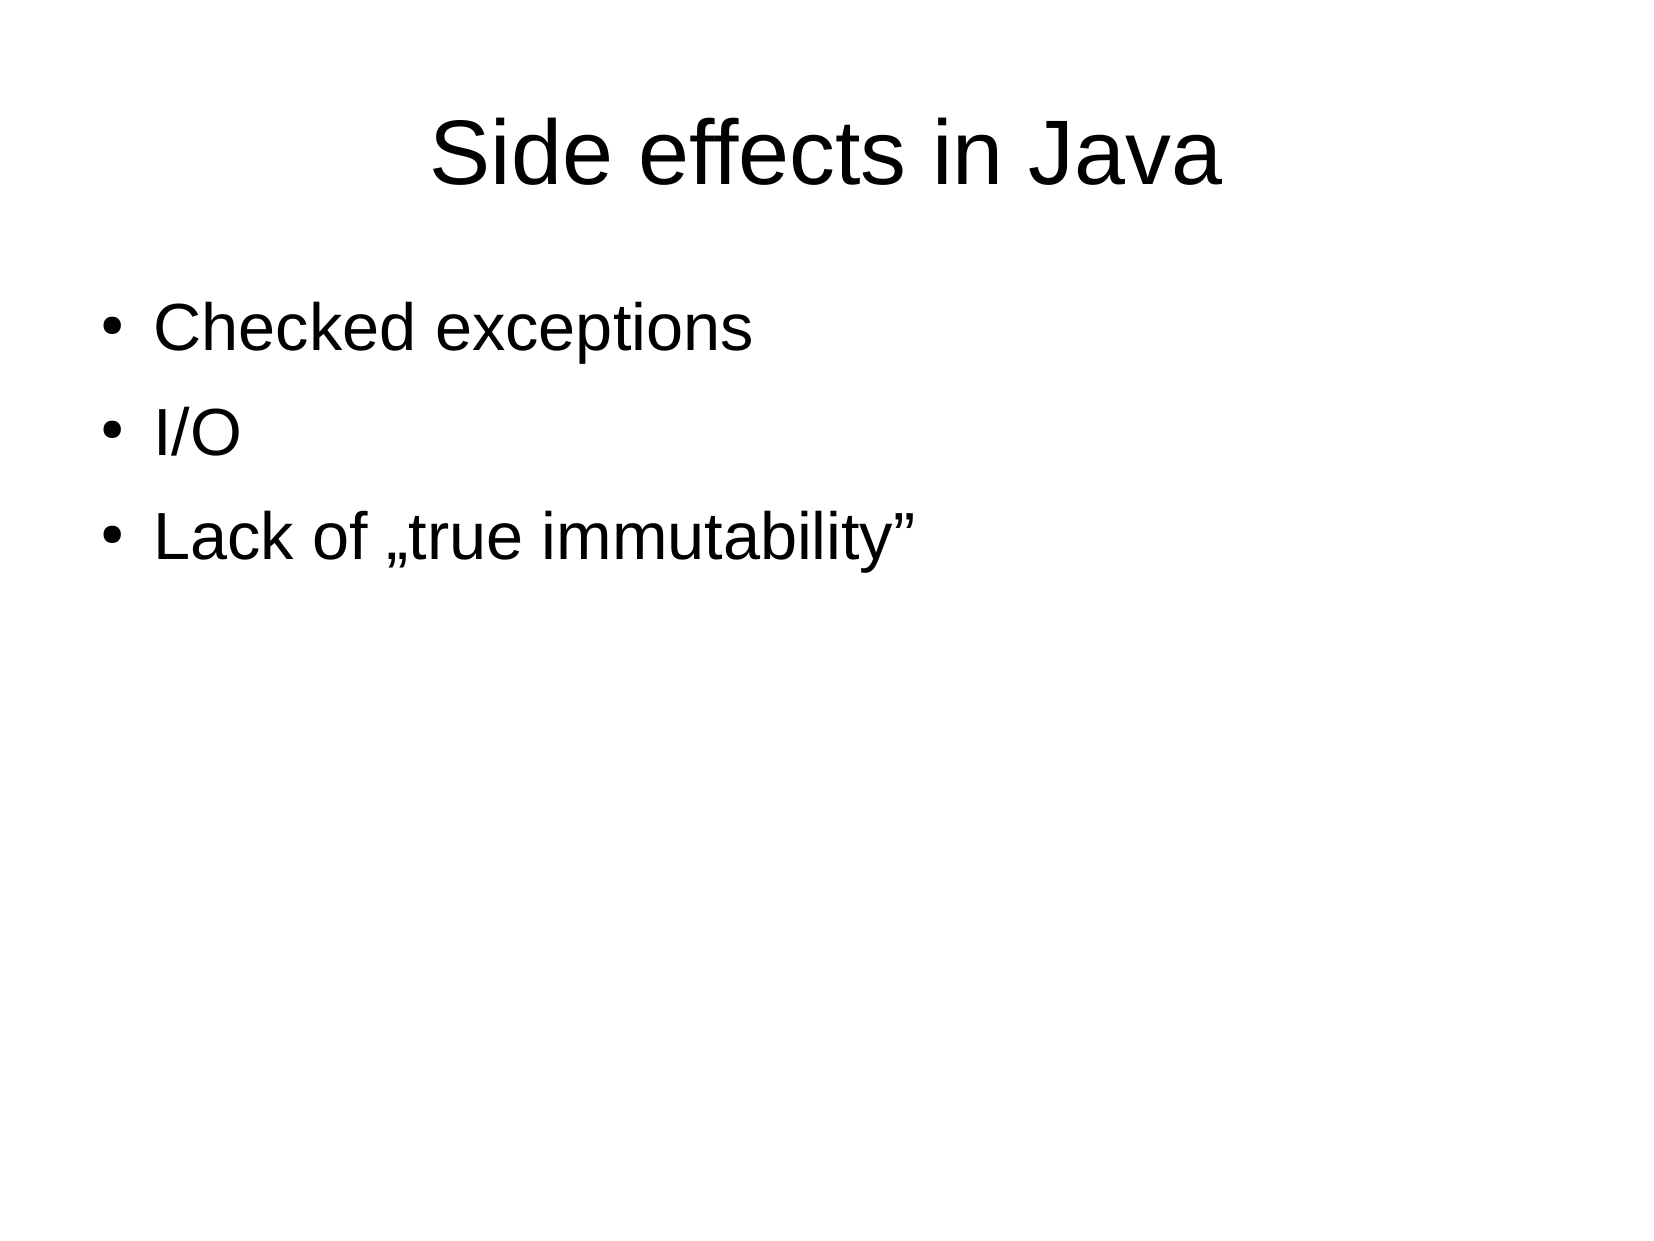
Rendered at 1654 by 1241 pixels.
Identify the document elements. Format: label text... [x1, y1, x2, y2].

title Side effects in Java [82, 49, 1571, 257]
list Checked exceptions I/O Lack of „true immutability” [82, 290, 1538, 1010]
